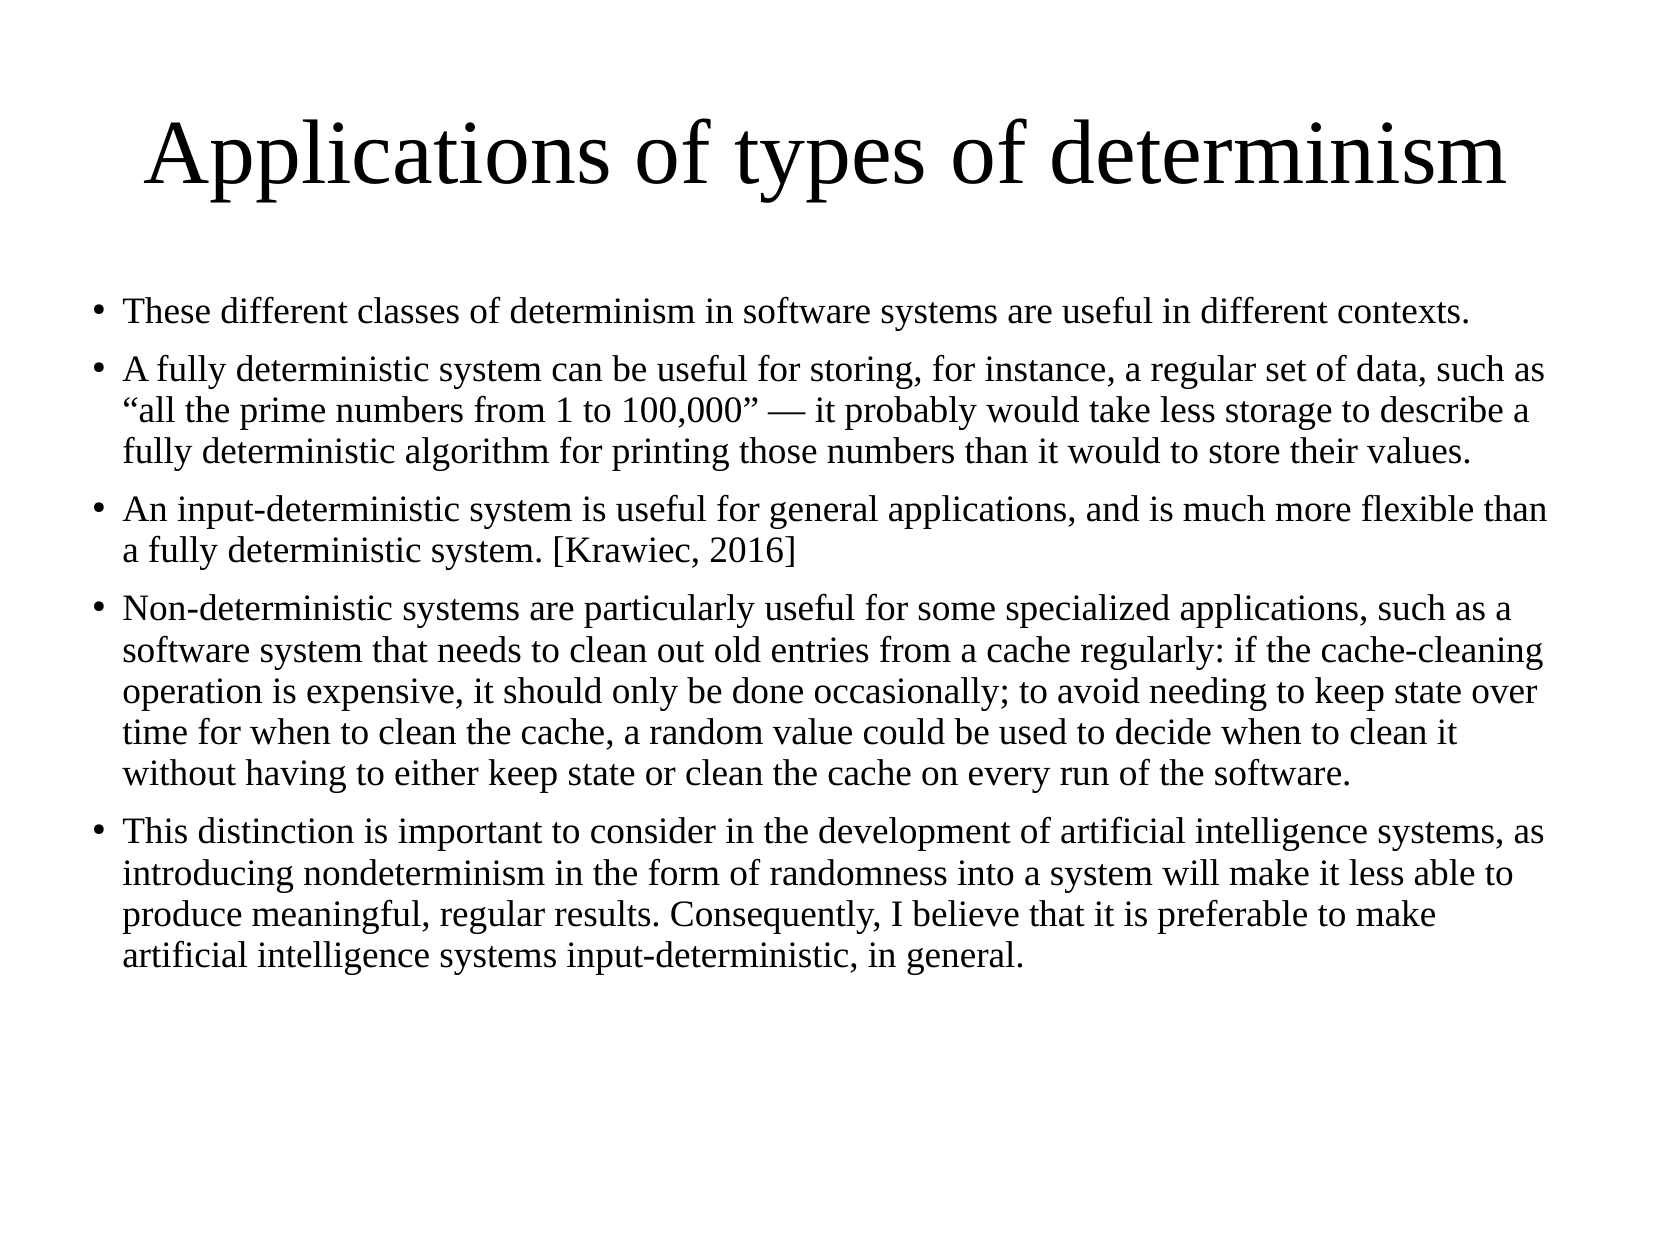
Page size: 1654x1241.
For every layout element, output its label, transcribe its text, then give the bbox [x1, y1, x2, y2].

title Applications of types of determinism [82, 49, 1571, 257]
list These different classes of determinism in software systems are useful in different contexts. A fully deterministic system can be useful for storing, for instance, a regular set of data, such as “all the prime numbers from 1 to 100,000” — it probably would take less storage to describe a fully deterministic algorithm for printing those numbers than it would to store their values. An input-deterministic system is useful for general applications, and is much more flexible than a fully deterministic system. [Krawiec, 2016] Non-deterministic systems are particularly useful for some specialized applications, such as a software system that needs to clean out old entries from a cache regularly: if the cache-cleaning operation is expensive, it should only be done occasionally; to avoid needing to keep state over time for when to clean the cache, a random value could be used to decide when to clean it without having to either keep state or clean the cache on every run of the software. This distinction is important to consider in the development of artificial intelligence systems, as introducing nondeterminism in the form of randomness into a system will make it less able to produce meaningful, regular results. Consequently, I believe that it is preferable to make artificial intelligence systems input-deterministic, in general. [82, 290, 1571, 1010]
